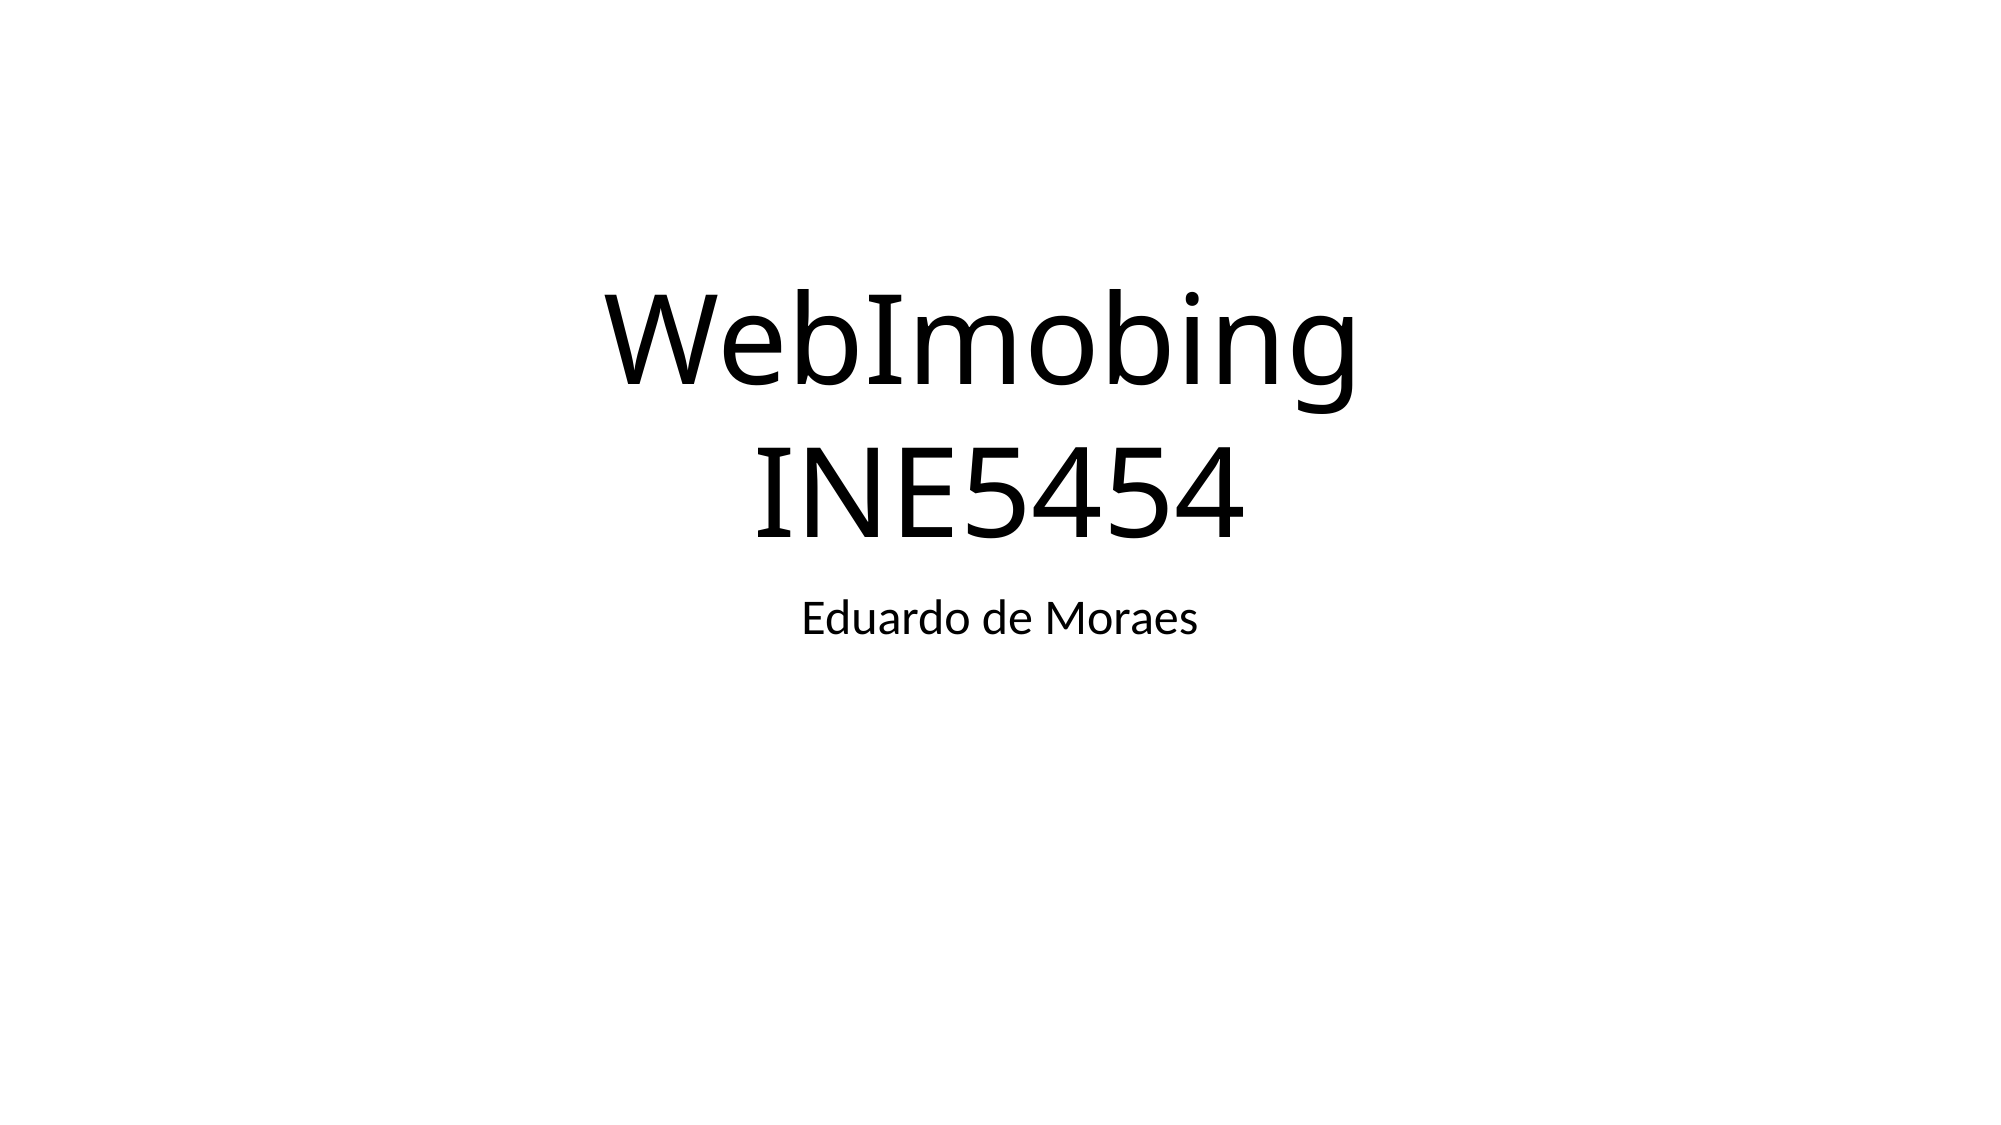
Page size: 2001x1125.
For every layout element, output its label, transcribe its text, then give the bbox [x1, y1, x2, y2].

text_box Eduardo de Moraes [249, 590, 1750, 1089]
text_box WebImobing INE5454 [249, 184, 1750, 576]
